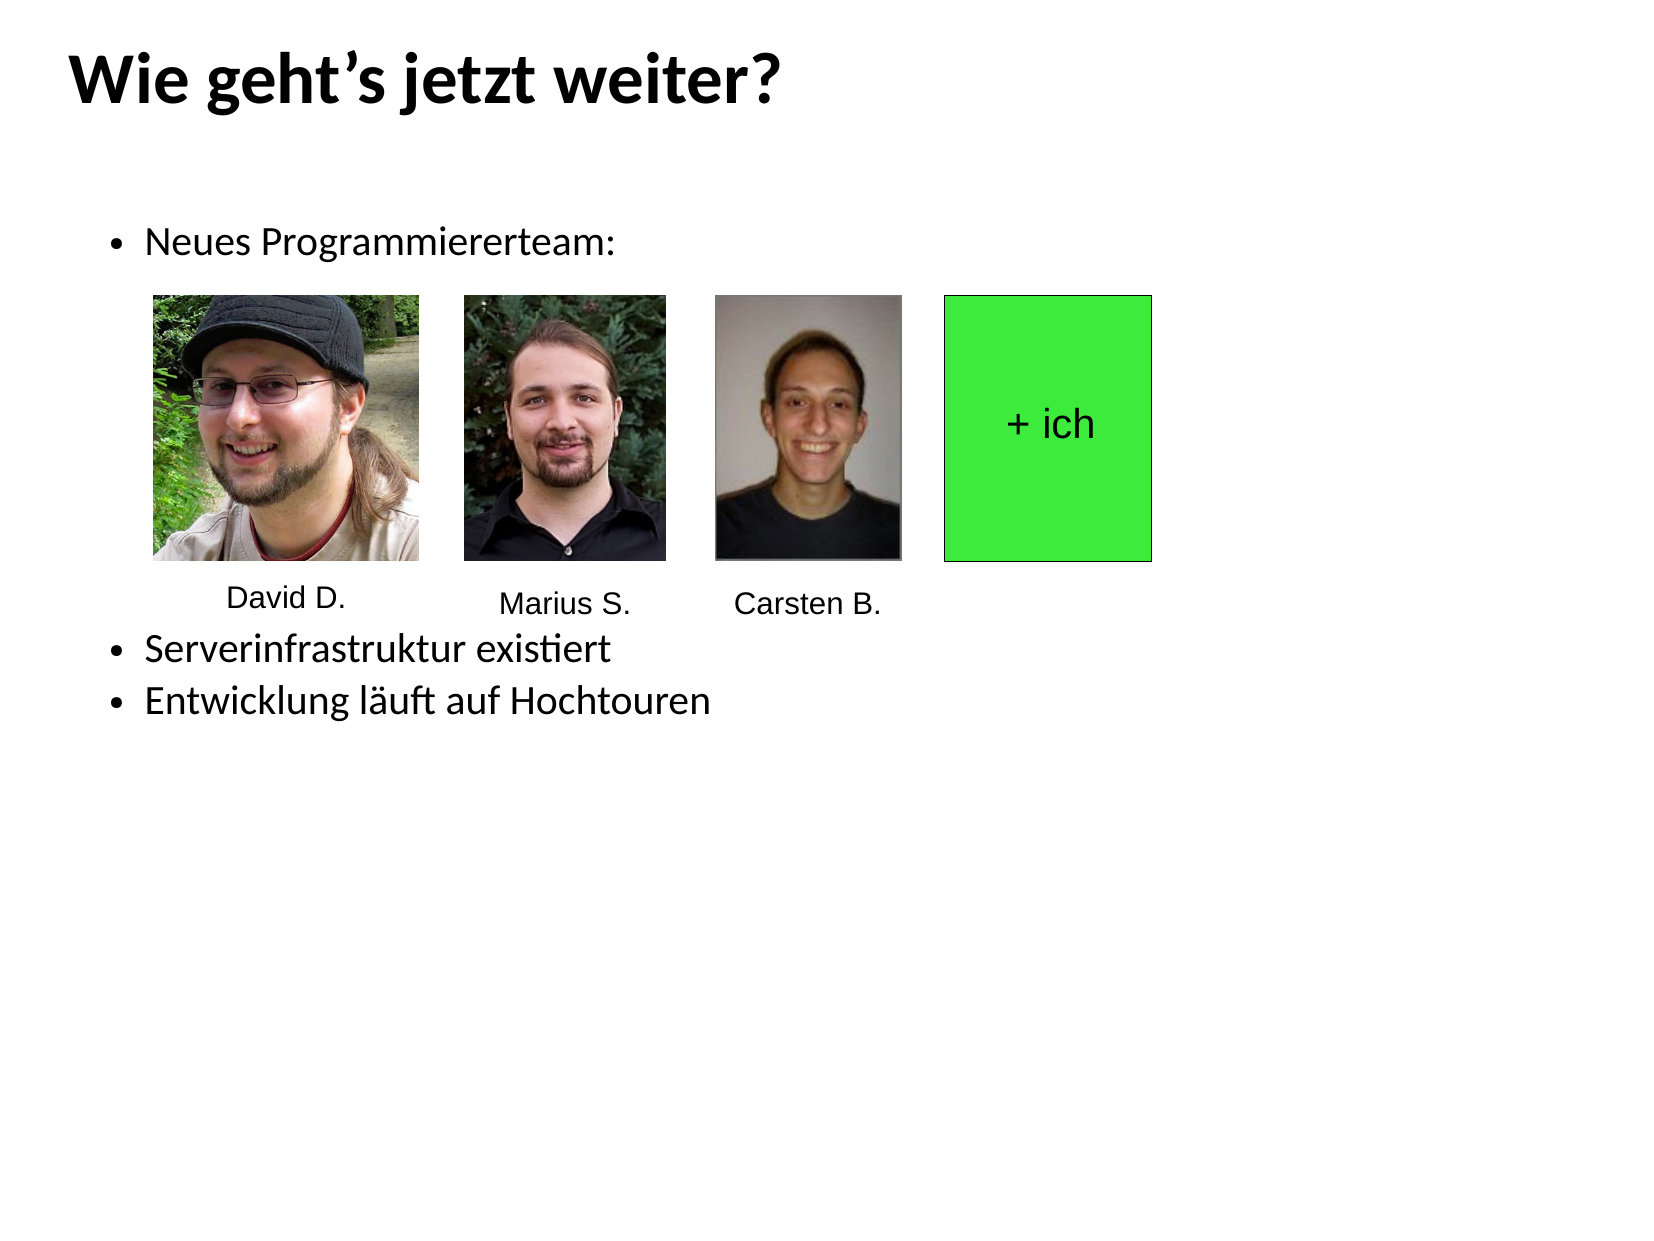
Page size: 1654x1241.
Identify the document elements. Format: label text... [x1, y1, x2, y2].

text_box David D. [211, 572, 361, 623]
picture [153, 295, 419, 562]
text_box + ich [991, 393, 1111, 455]
text_box Carsten B. [719, 578, 898, 629]
text_box Marius S. [484, 578, 647, 629]
picture [464, 295, 666, 562]
text_box Wie geht’s jetzt weiter? [54, 41, 1217, 171]
picture [715, 295, 902, 562]
text_box Neues Programmiererteam: Serverinfrastruktur existiert Entwicklung läuft auf Hochtouren [59, 206, 1418, 1123]
